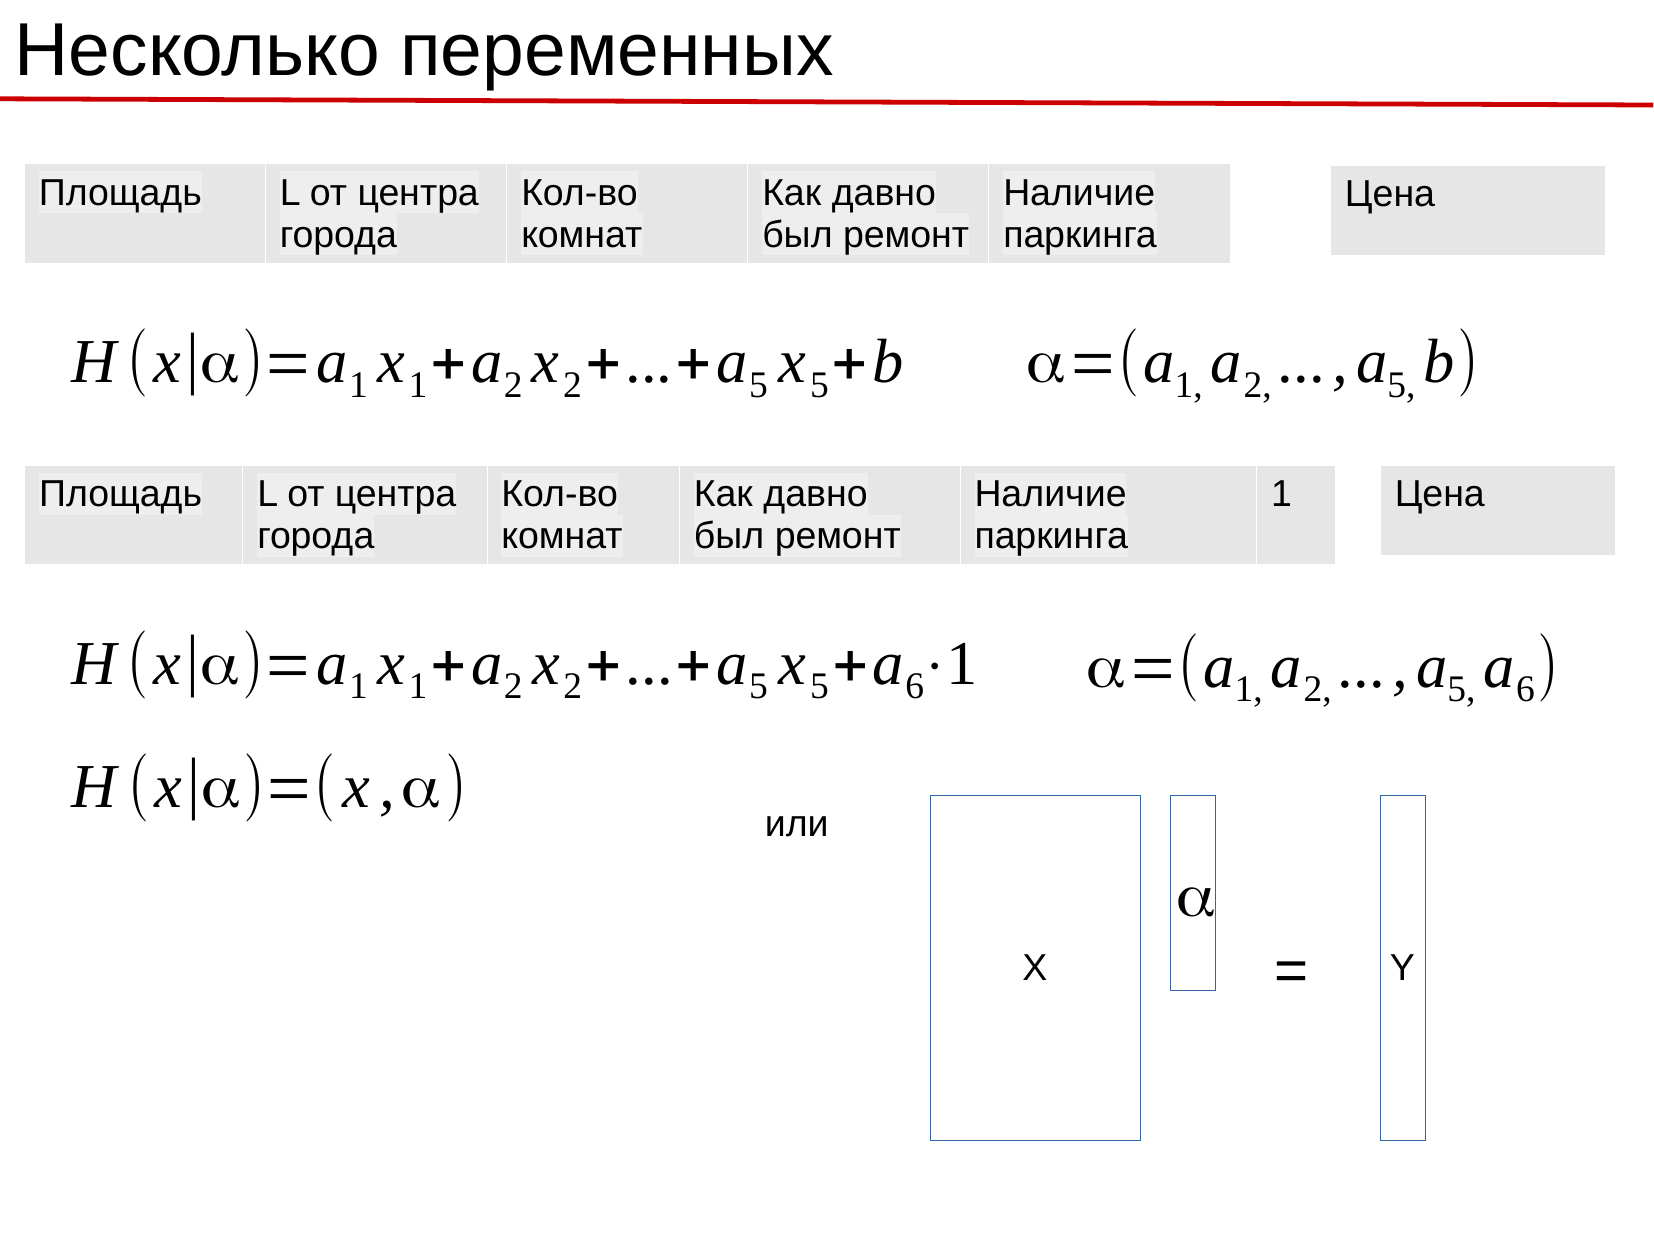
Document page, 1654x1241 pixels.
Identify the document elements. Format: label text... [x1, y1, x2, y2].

chart [1170, 885, 1224, 921]
table_header Кол-во комнат [488, 466, 679, 564]
table_header L от центра города [266, 164, 506, 263]
table_header Как давно был ремонт [680, 466, 960, 564]
table_header Цена [1381, 466, 1615, 555]
table_header Наличие паркинга [961, 466, 1256, 564]
text_box Несколько переменных [0, 0, 1306, 99]
table_header Как давно был ремонт [748, 164, 988, 263]
chart [1080, 630, 1566, 710]
text_box [1170, 921, 1216, 991]
text_box X [930, 795, 1141, 1141]
text_box = [1260, 930, 1336, 1040]
chart [61, 626, 983, 707]
table_header Кол-во комнат [507, 164, 747, 263]
chart [1020, 325, 1486, 406]
text_box или [750, 795, 930, 852]
chart [61, 325, 911, 406]
text_box [1170, 795, 1216, 885]
table_header L от центра города [243, 466, 487, 564]
table_header Наличие паркинга [989, 164, 1230, 263]
table_header Цена [1331, 166, 1605, 255]
text_box Y [1380, 795, 1426, 1141]
table_header Площадь [25, 164, 265, 263]
chart [62, 750, 473, 825]
table_header Площадь [25, 466, 242, 564]
table_header 1 [1257, 466, 1335, 564]
